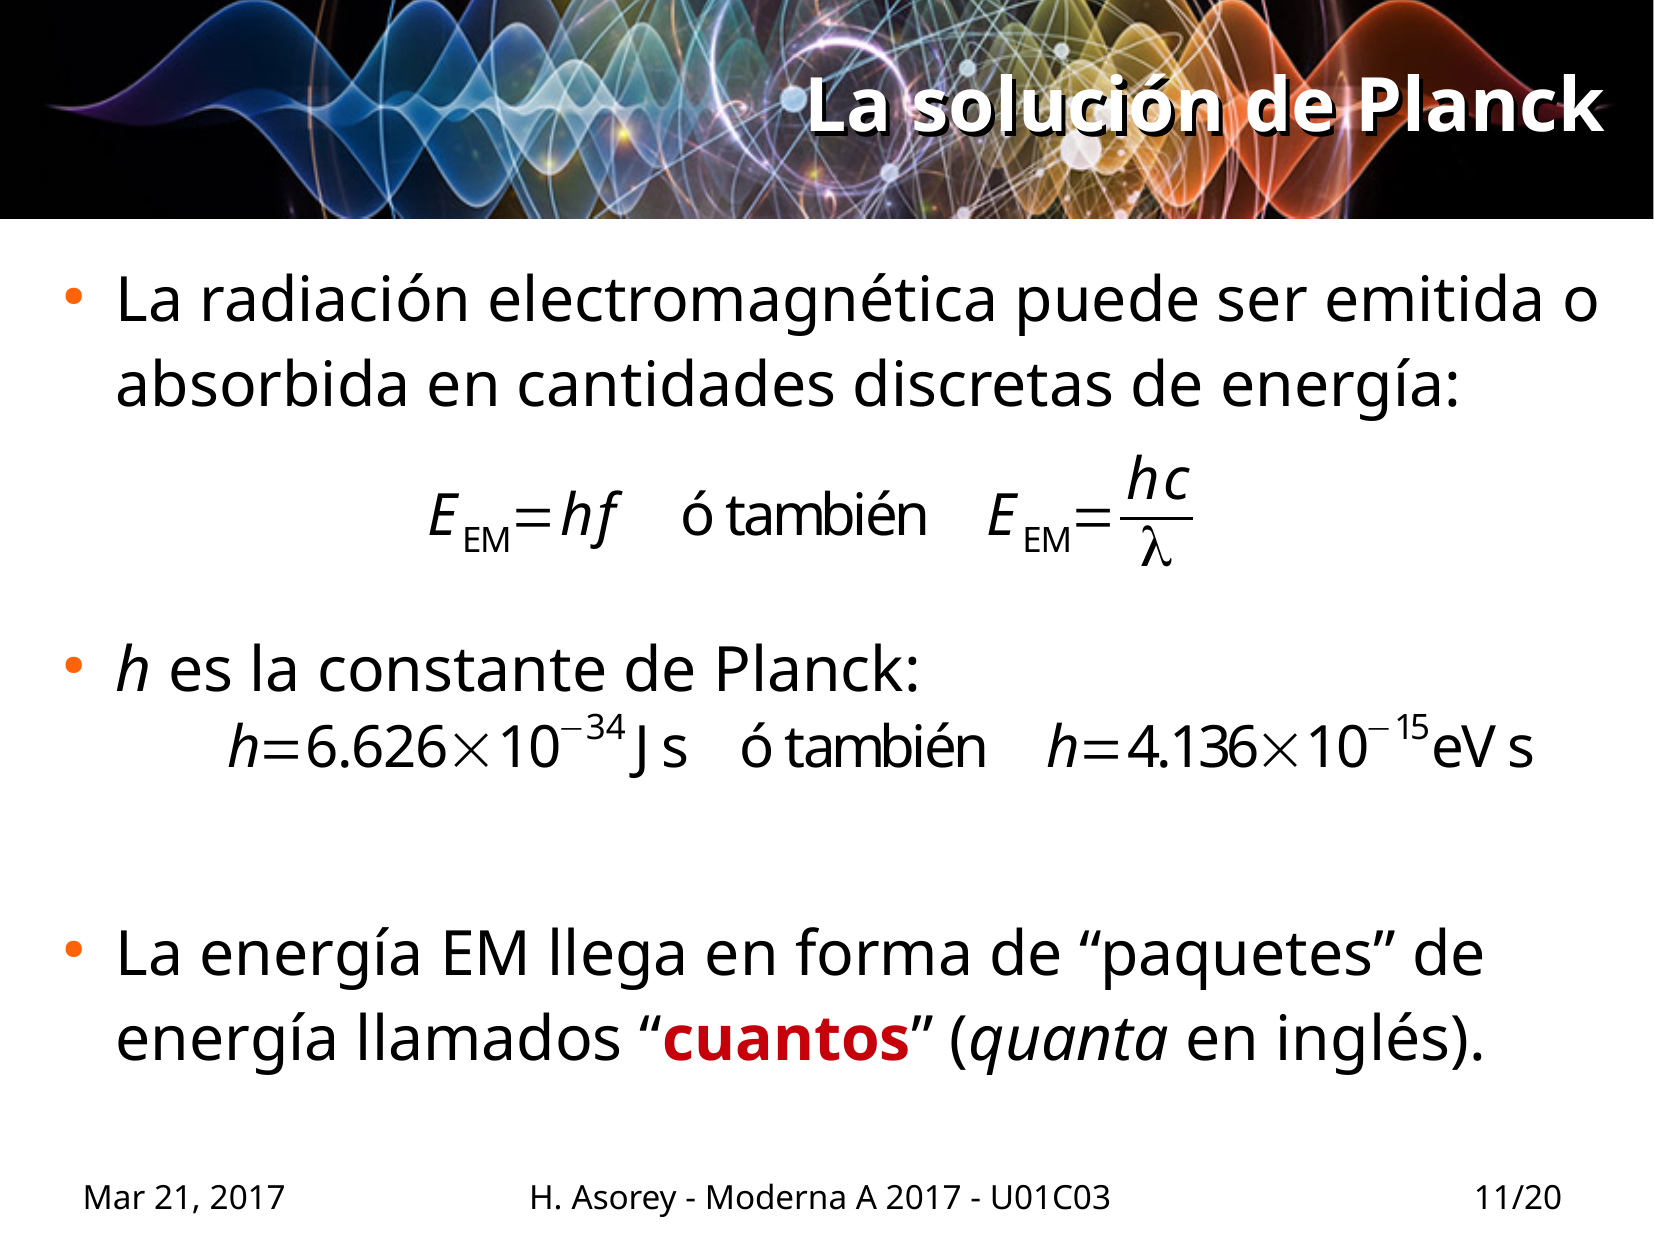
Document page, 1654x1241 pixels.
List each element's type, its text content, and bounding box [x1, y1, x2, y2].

picture [0, 0, 1654, 219]
chart [420, 443, 1203, 571]
chart [219, 705, 1542, 783]
list La radiación electromagnética puede ser emitida o absorbida en cantidades discretas de energía: h es la constante de Planck: La energía EM llega en forma de “paquetes” de energía llamados “cuantos” (quanta en inglés). [45, 255, 1606, 1156]
title La solución de Planck [45, 15, 1606, 191]
